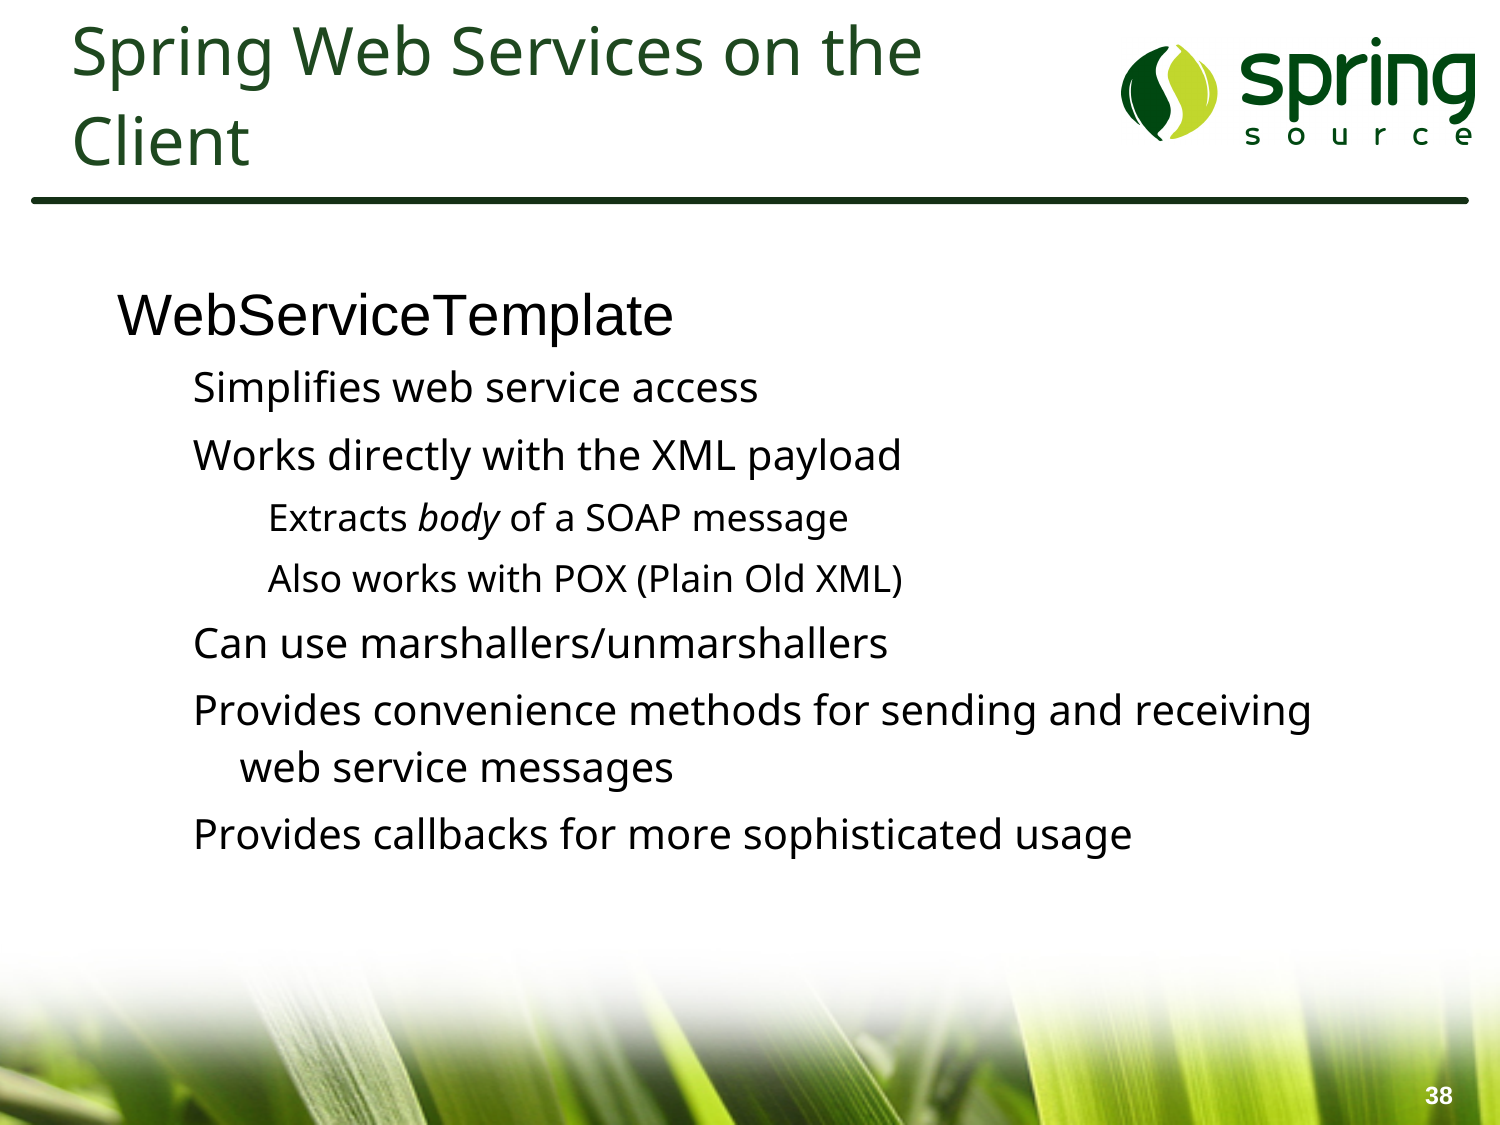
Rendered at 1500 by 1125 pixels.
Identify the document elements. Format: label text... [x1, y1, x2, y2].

list WebServiceTemplate Simplifies web service access Works directly with the XML payload Extracts body of a SOAP message Also works with POX (Plain Old XML) Can use marshallers/unmarshallers Provides convenience methods for sending and receiving web service messages Provides callbacks for more sophisticated usage [103, 275, 1394, 938]
picture [1121, 37, 1475, 145]
title Spring Web Services on the Client [56, 5, 1089, 184]
picture [0, 944, 1500, 1125]
